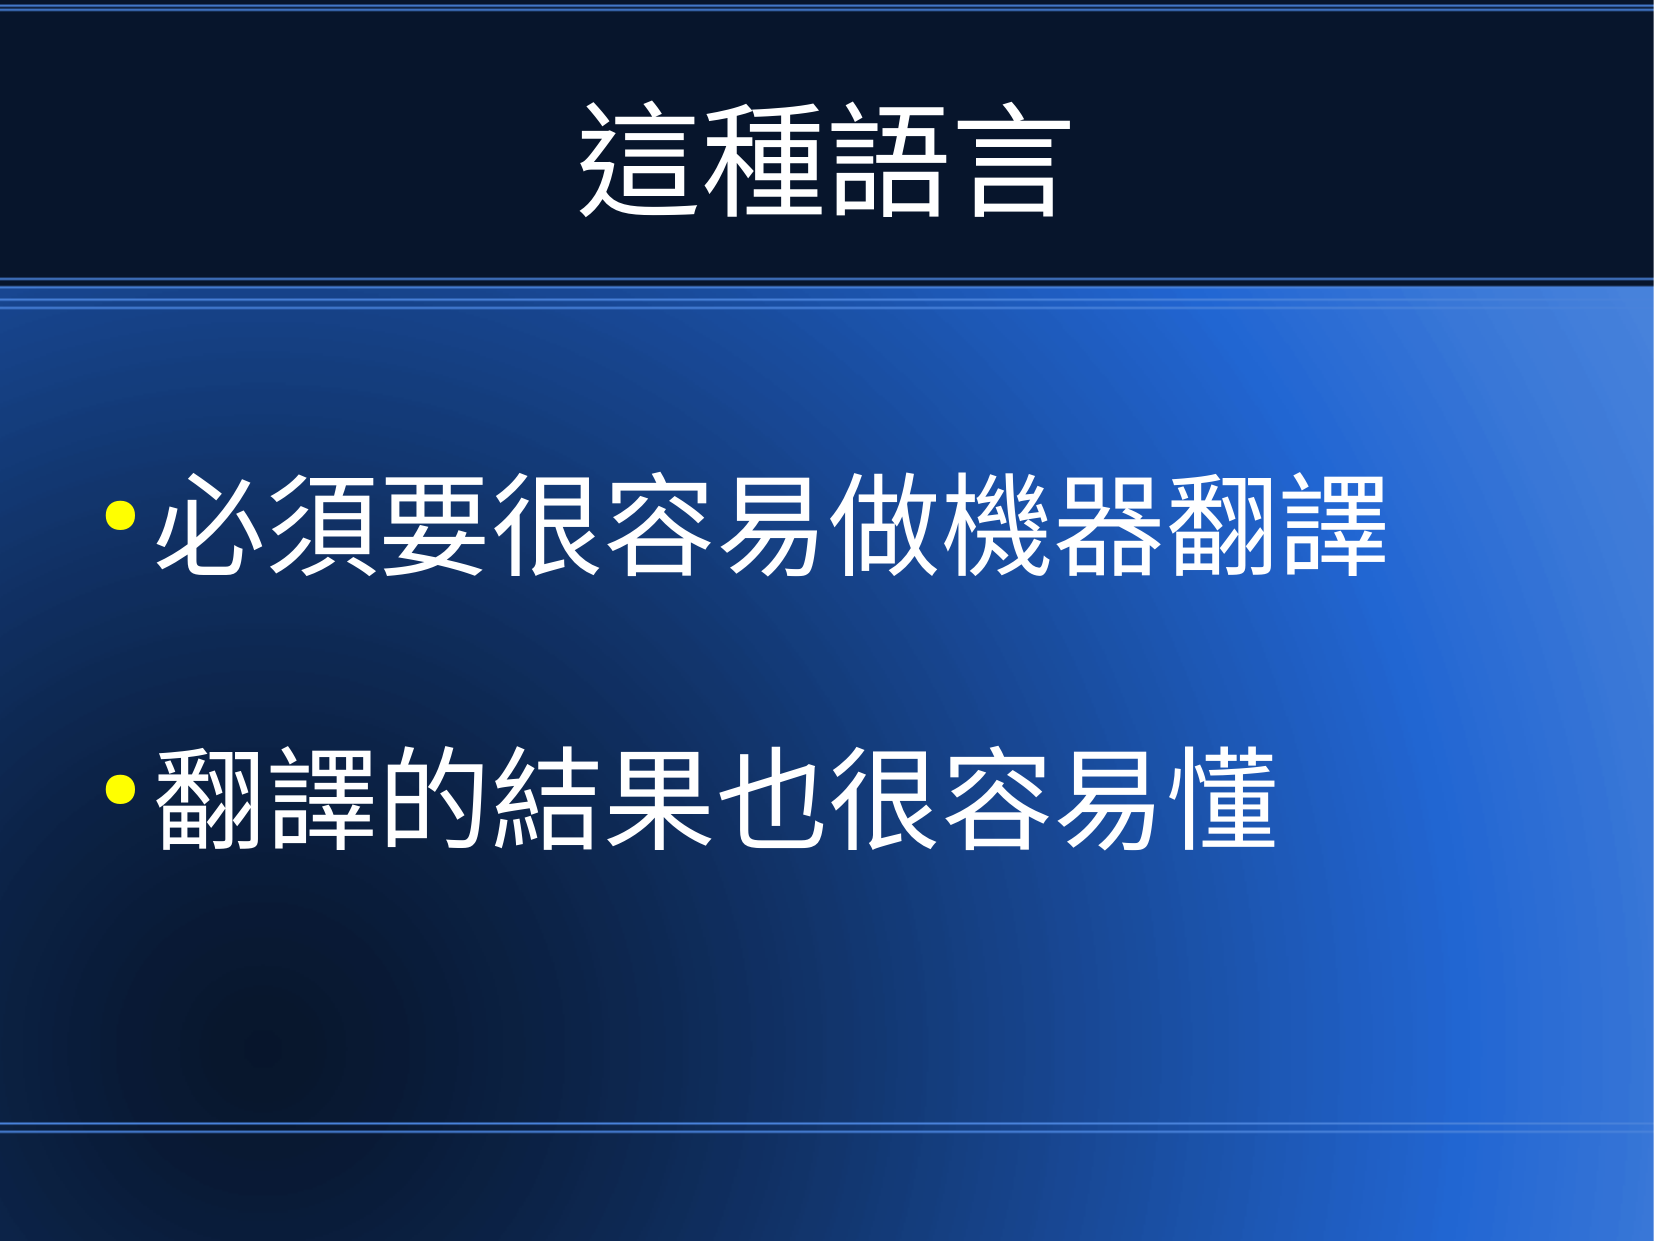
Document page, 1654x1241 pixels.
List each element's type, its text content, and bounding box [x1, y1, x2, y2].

title 這種語言 [82, 49, 1571, 257]
list 必須要很容易做機器翻譯 翻譯的結果也很容易懂 [82, 355, 1571, 1241]
picture [0, 0, 1654, 1241]
